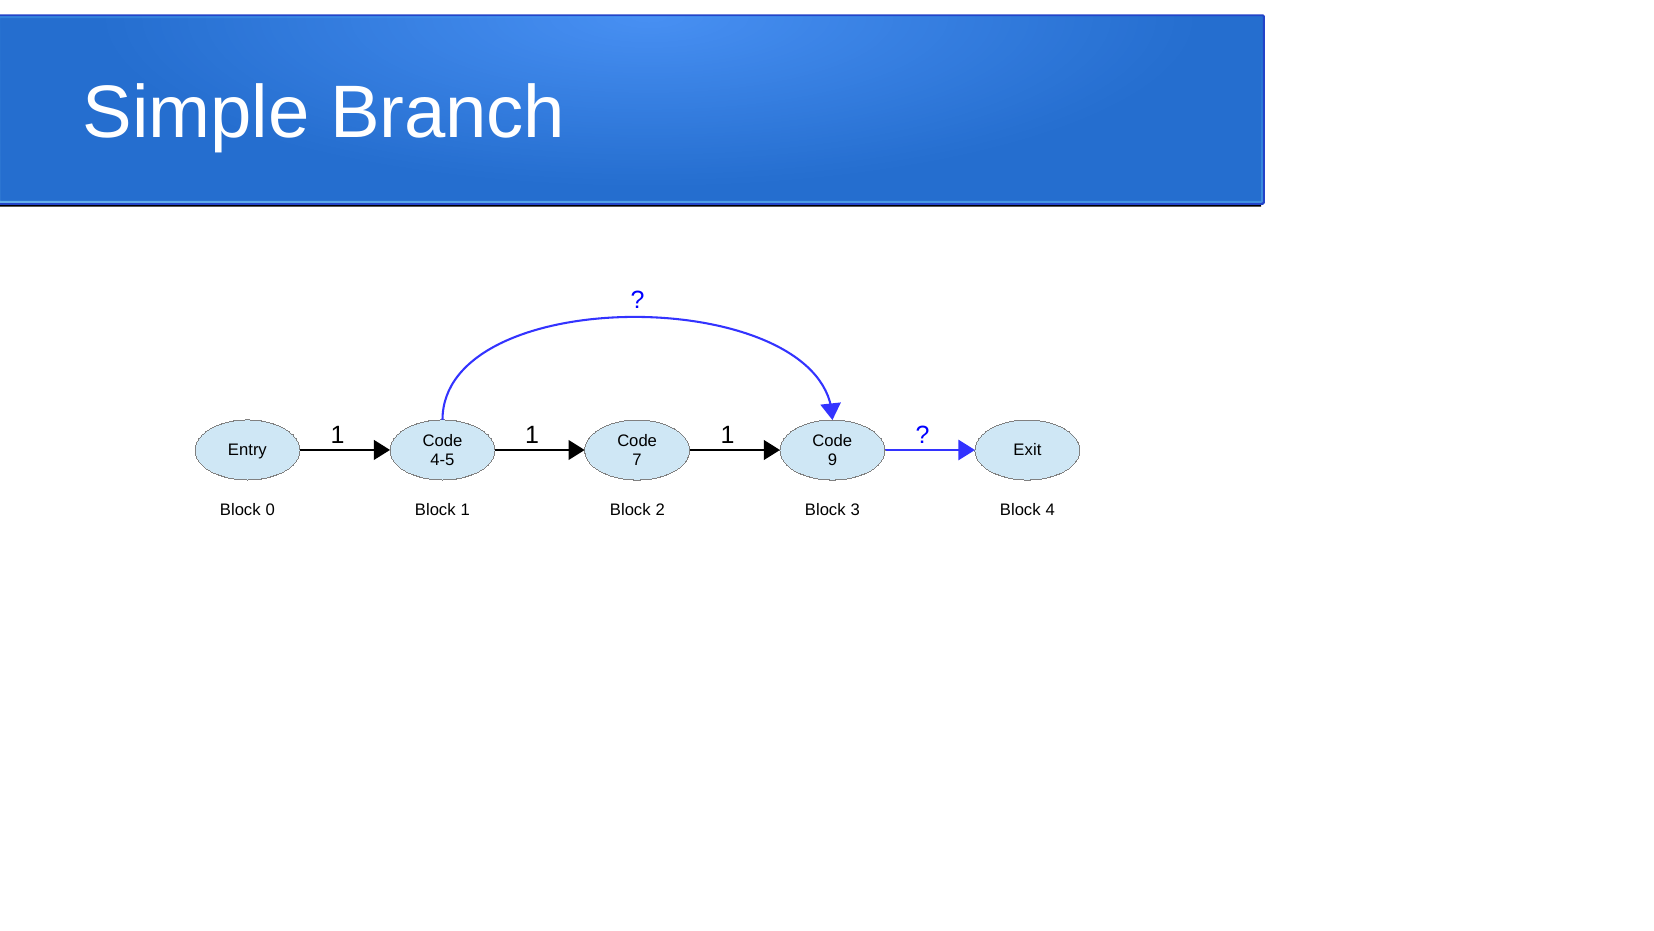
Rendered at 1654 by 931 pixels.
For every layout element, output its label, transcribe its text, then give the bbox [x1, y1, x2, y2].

text_box Block 4 [1005, 495, 1051, 526]
text_box 1 [509, 419, 555, 450]
text_box Block 0 [225, 495, 271, 526]
text_box Entry [195, 419, 300, 481]
text_box ? [615, 285, 661, 316]
text_box Code 4-5 [390, 419, 495, 481]
text_box 1 [315, 419, 361, 450]
text_box Block 1 [420, 495, 466, 526]
text_box Exit [974, 420, 1080, 481]
text_box ? [900, 419, 946, 450]
text_box Block 3 [810, 495, 856, 526]
text_box Block 2 [615, 495, 661, 526]
text_box Code 9 [780, 420, 886, 481]
text_box Code 7 [584, 420, 690, 481]
title Simple Branch [82, 35, 1235, 189]
text_box 1 [705, 419, 751, 450]
